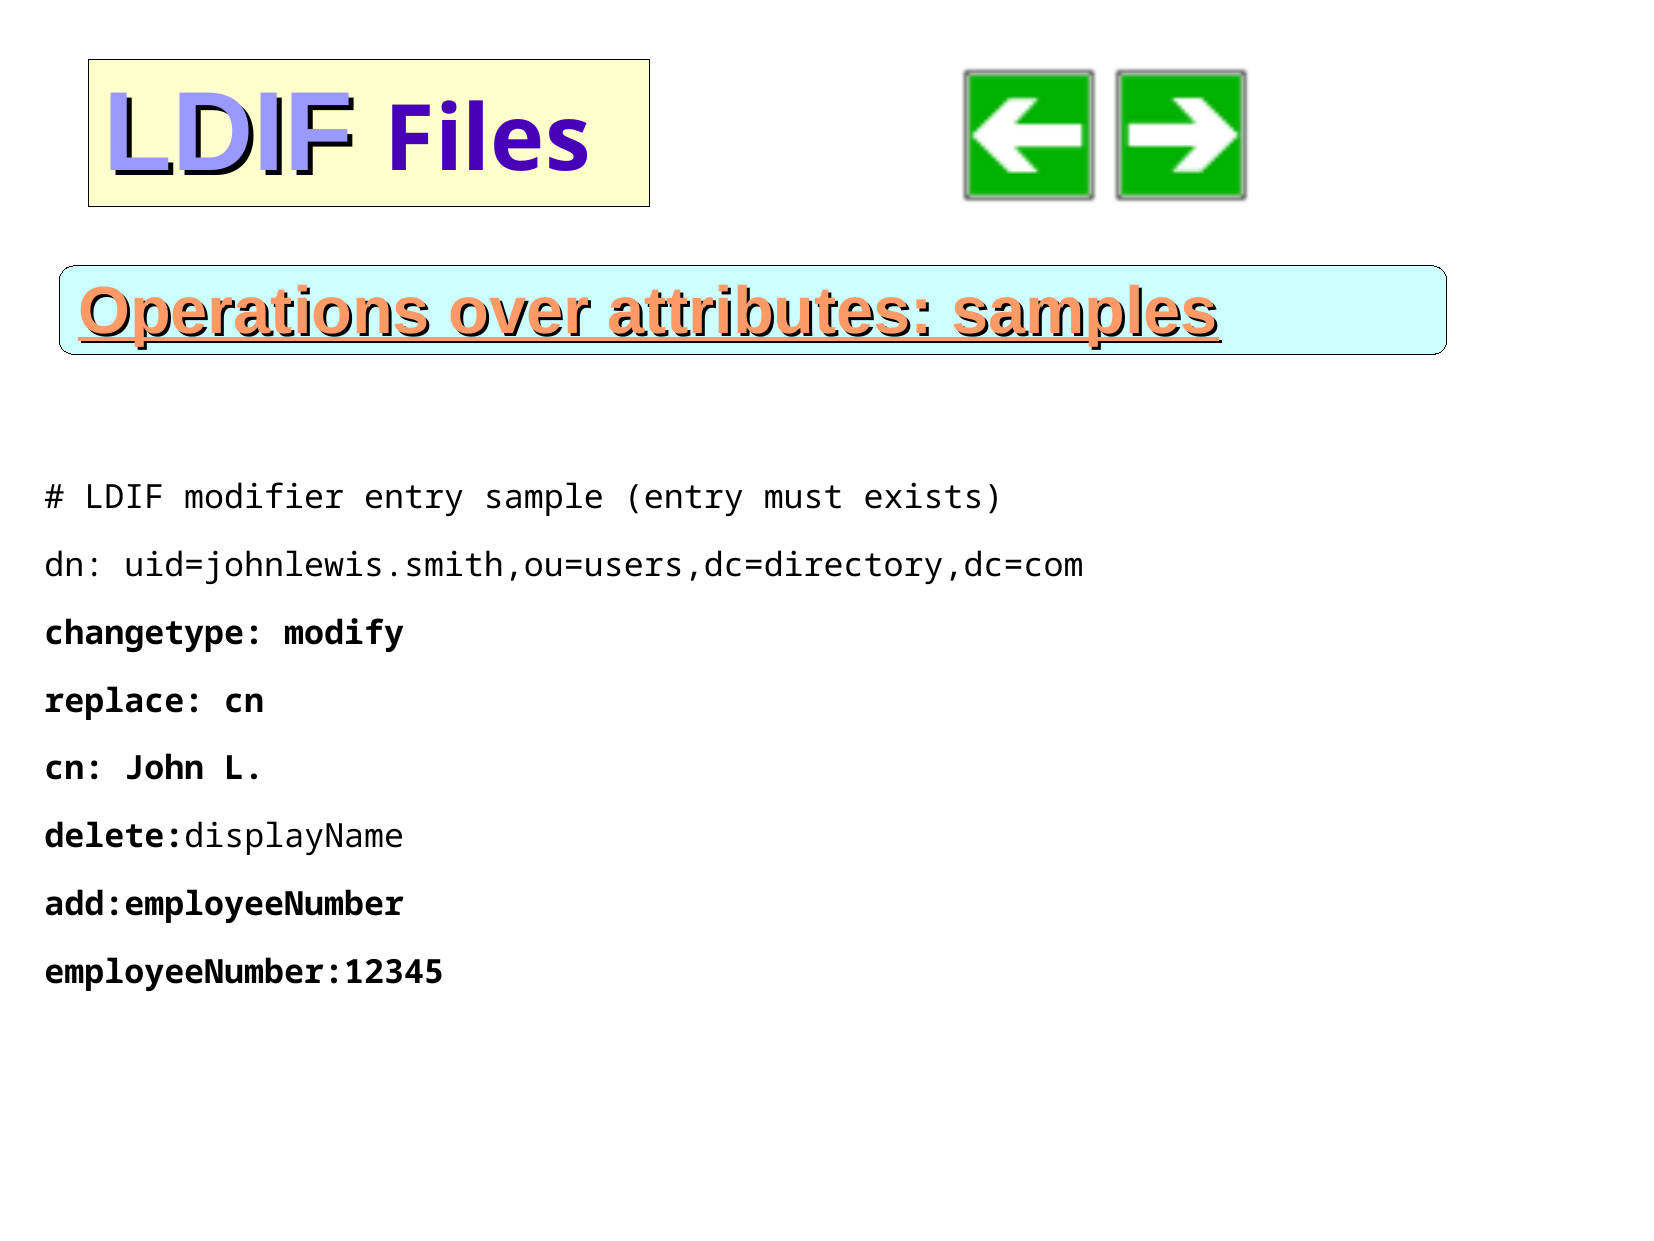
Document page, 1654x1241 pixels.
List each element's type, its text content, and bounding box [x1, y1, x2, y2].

picture [956, 62, 1105, 211]
text_box LDIF Files [88, 59, 650, 207]
text_box Operations over attributes: samples [59, 265, 1447, 355]
picture [1108, 62, 1257, 211]
text_box # LDIF modifier entry sample (entry must exists) dn: uid=johnlewis.smith,ou=users,dc=directory,dc=com changetype: modify replace: cn cn: John L. delete:displayName add:employeeNumber employeeNumber:12345 [29, 442, 1625, 975]
